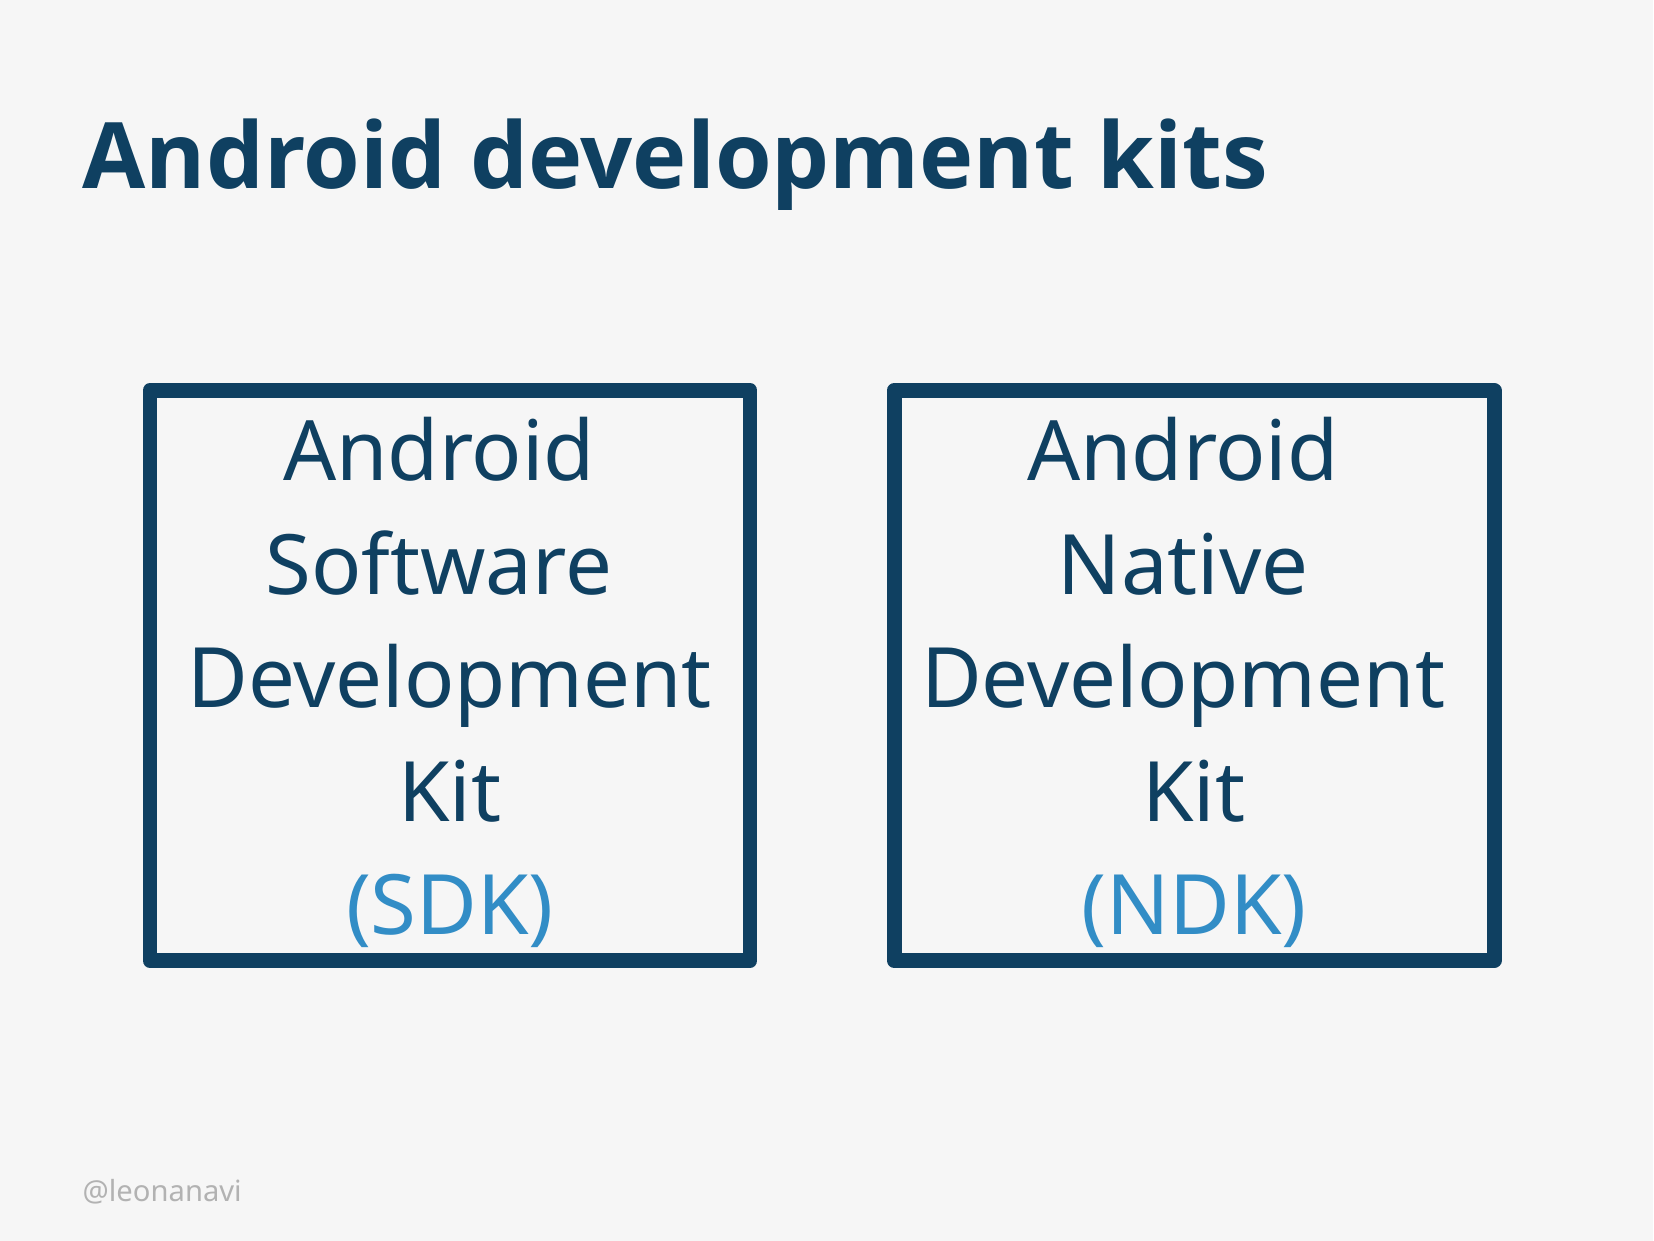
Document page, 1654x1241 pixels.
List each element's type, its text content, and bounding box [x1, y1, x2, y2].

text_box Android Software Development Kit (SDK) [150, 390, 751, 961]
title Android development kits [82, 49, 1571, 257]
text_box Android Native Development Kit (NDK) [894, 390, 1495, 961]
